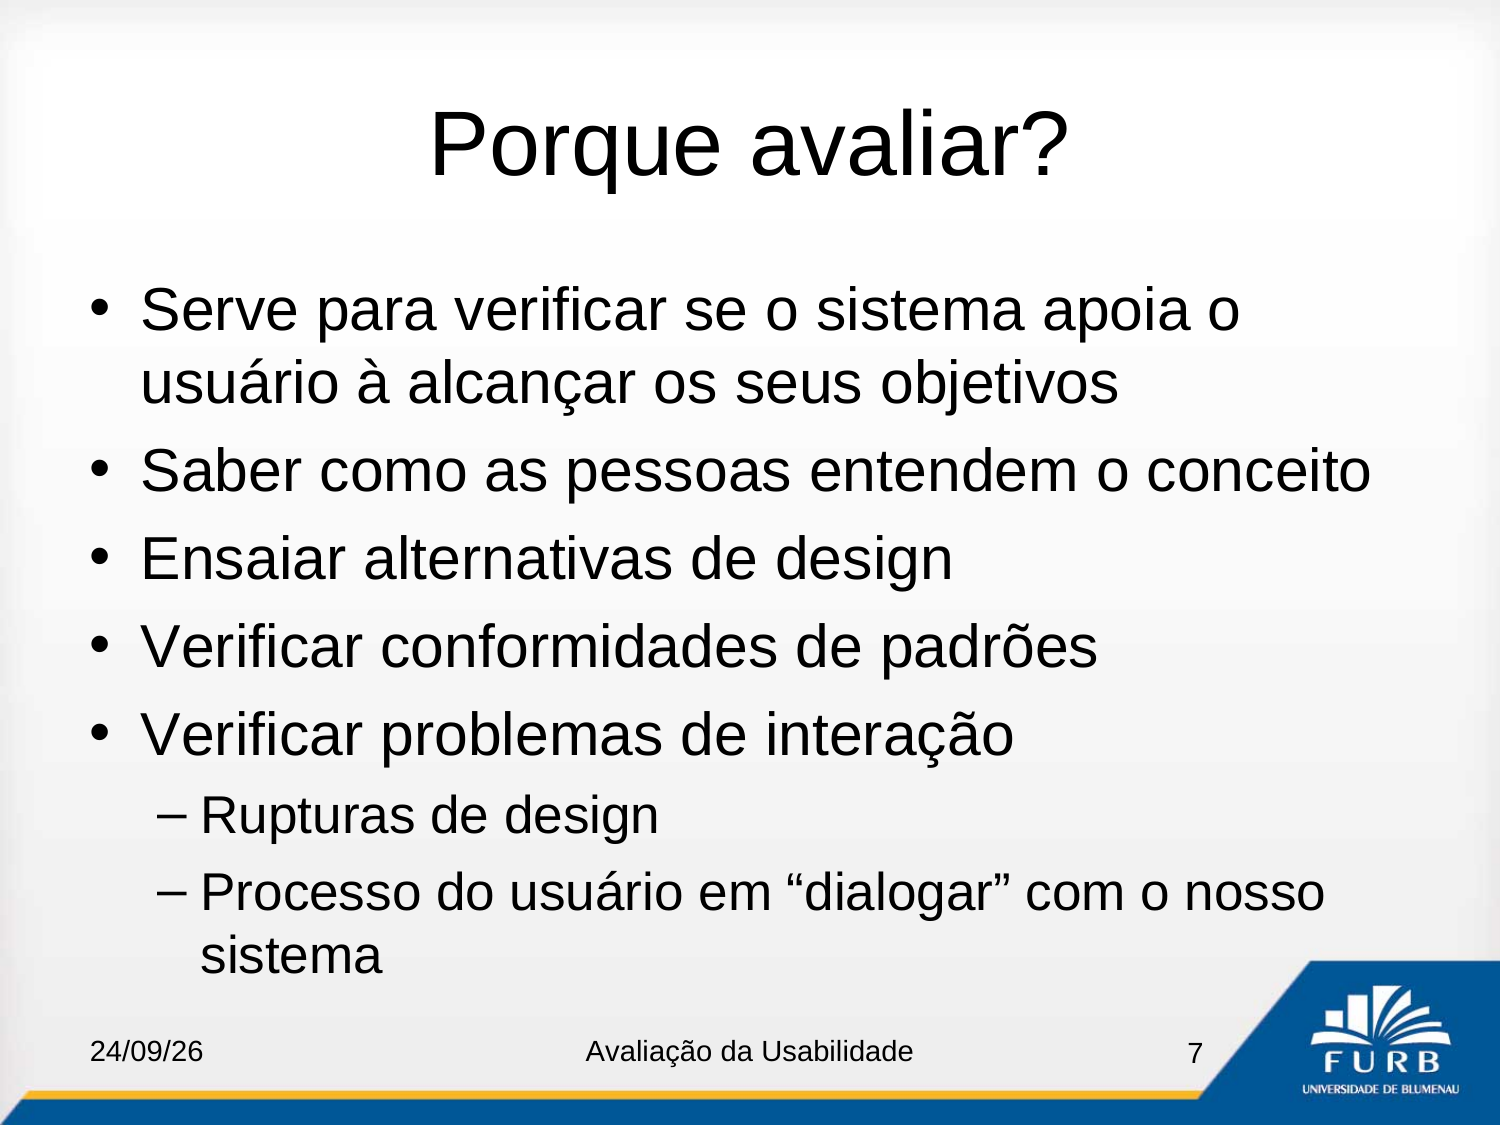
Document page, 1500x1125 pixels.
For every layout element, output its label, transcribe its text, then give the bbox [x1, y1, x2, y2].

title Porque avaliar? [75, 45, 1426, 233]
picture [0, 0, 1500, 1125]
list Serve para verificar se o sistema apoia o usuário à alcançar os seus objetivos Saber como as pessoas entendem o conceito Ensaiar alternativas de design Verificar conformidades de padrões Verificar problemas de interação Rupturas de design Processo do usuário em “dialogar” com o nosso sistema [75, 262, 1426, 1005]
